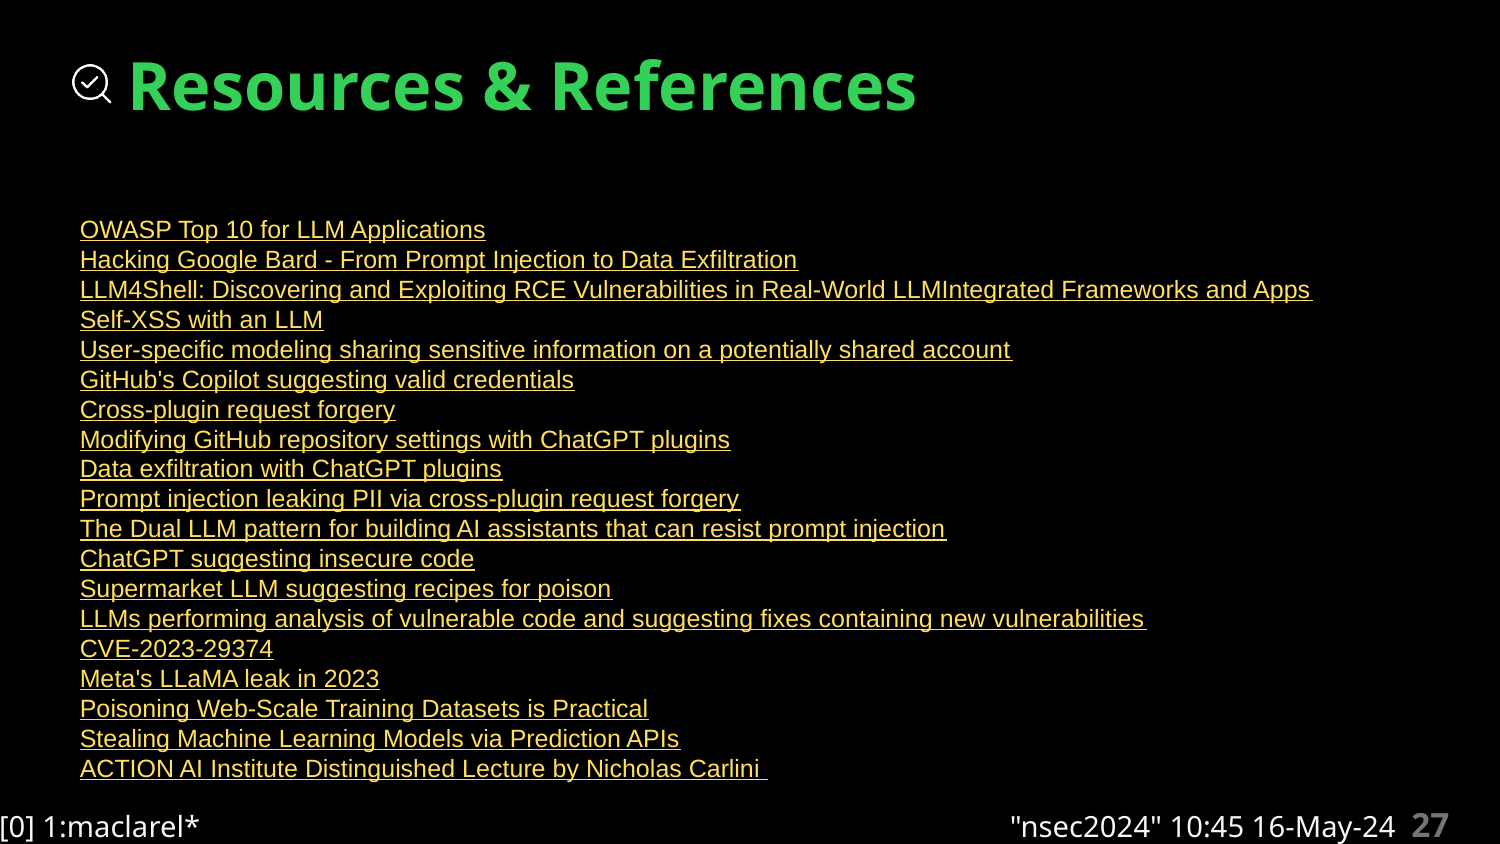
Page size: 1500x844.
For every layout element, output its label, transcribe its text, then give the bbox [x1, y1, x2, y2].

text_box [0] 1:maclarel* "nsec2024" 10:45 16-May-24 27 [0, 788, 1500, 844]
text_box Resources & References [112, 28, 1465, 139]
text_box OWASP Top 10 for LLM Applications Hacking Google Bard - From Prompt Injection to Data Exfiltration LLM4Shell: Discovering and Exploiting RCE Vulnerabilities in Real-World LLMIntegrated Frameworks and Apps Self-XSS with an LLM User-specific modeling sharing sensitive information on a potentially shared account GitHub's Copilot suggesting valid credentials Cross-plugin request forgery Modifying GitHub repository settings with ChatGPT plugins Data exfiltration with ChatGPT plugins Prompt injection leaking PII via cross-plugin request forgery The Dual LLM pattern for building AI assistants that can resist prompt injection ChatGPT suggesting insecure code Supermarket LLM suggesting recipes for poison LLMs performing analysis of vulnerable code and suggesting fixes containing new vulnerabilities CVE-2023-29374 Meta's LLaMA leak in 2023 Poisoning Web-Scale Training Datasets is Practical Stealing Machine Learning Models via Prediction APIs ACTION AI Institute Distinguished Lecture by Nicholas Carlini [64, 198, 1435, 788]
picture [72, 64, 112, 105]
